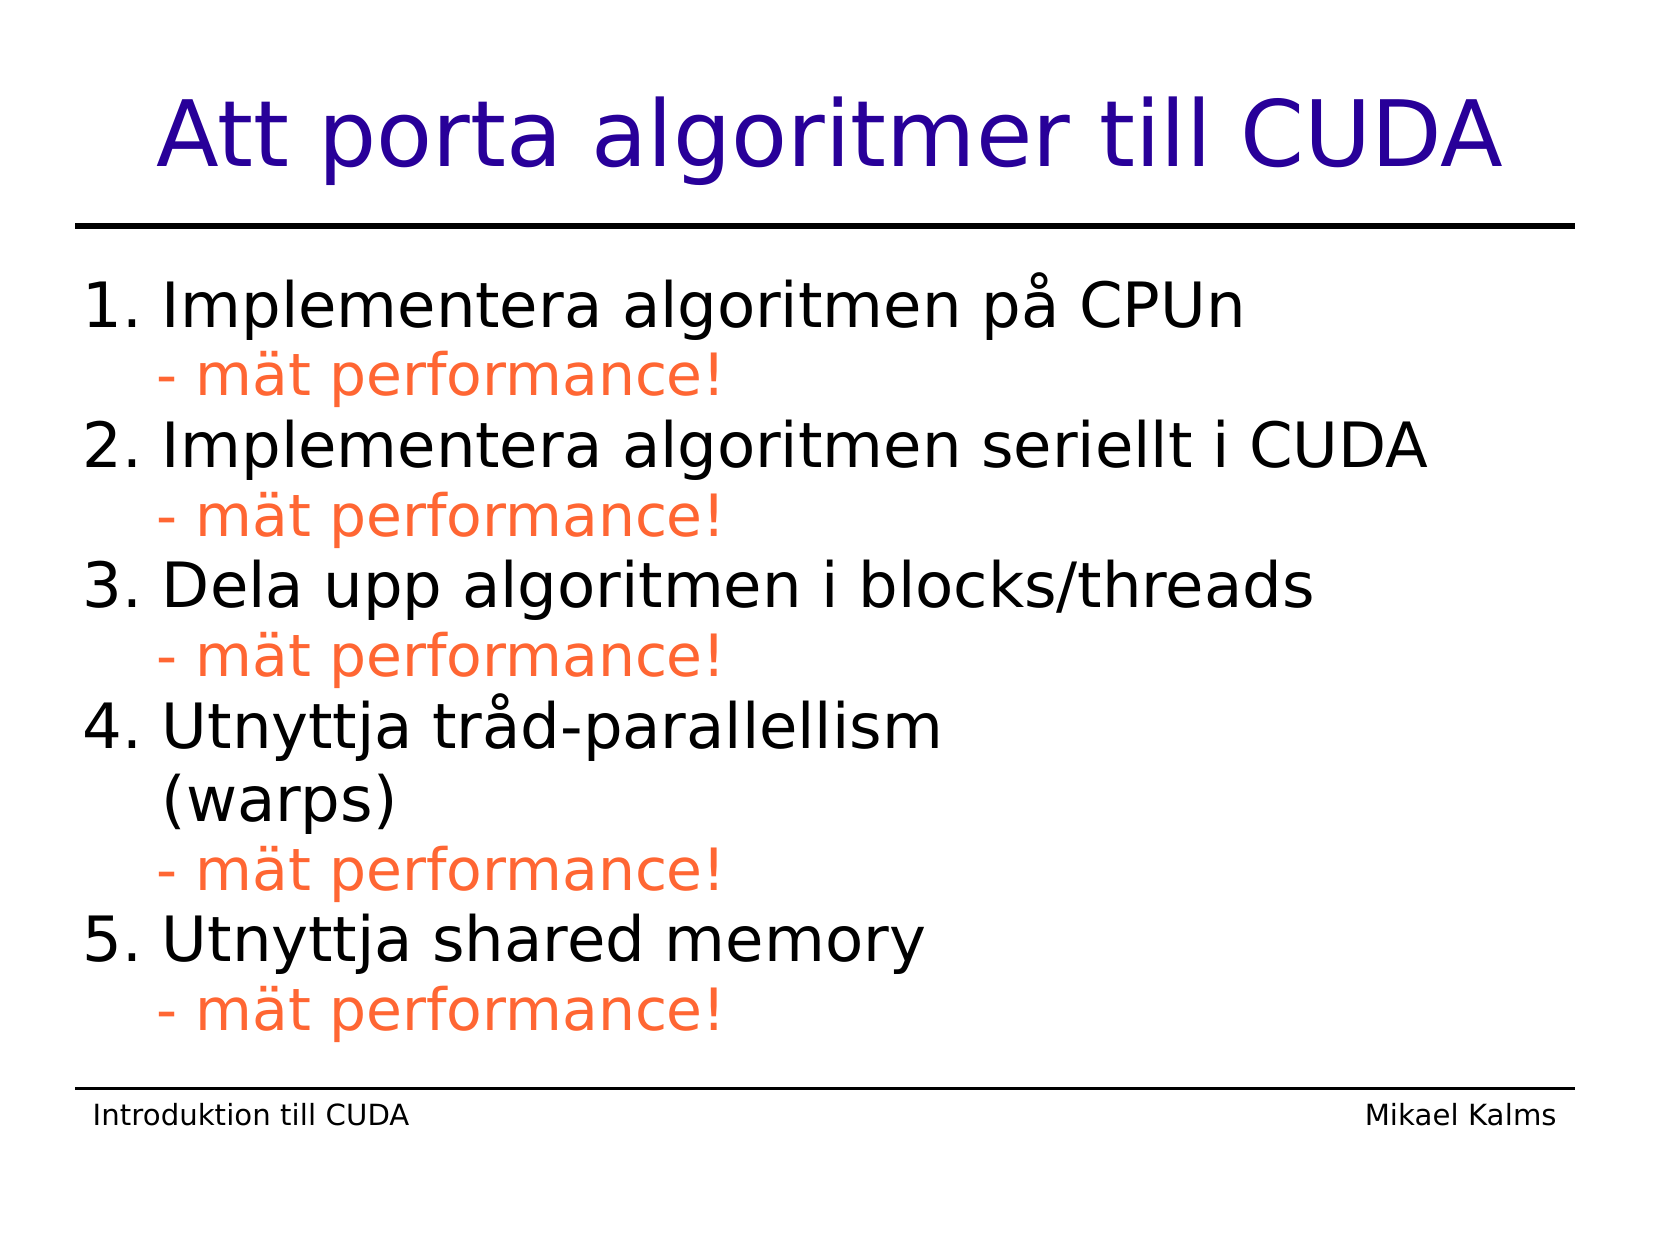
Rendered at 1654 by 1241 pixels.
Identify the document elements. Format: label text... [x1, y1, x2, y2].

title Att porta algoritmer till CUDA [86, 38, 1576, 231]
text_box 1. Implementera algoritmen på CPUn - mät performance! 2. Implementera algoritmen seriellt i CUDA - mät performance! 3. Dela upp algoritmen i blocks/threads - mät performance! 4. Utnyttja tråd-parallellism (warps) - mät performance! 5. Utnyttja shared memory - mät performance! [82, 268, 1571, 1045]
text_box Introduktion till CUDA [75, 1088, 428, 1144]
text_box Mikael Kalms [1347, 1088, 1576, 1144]
